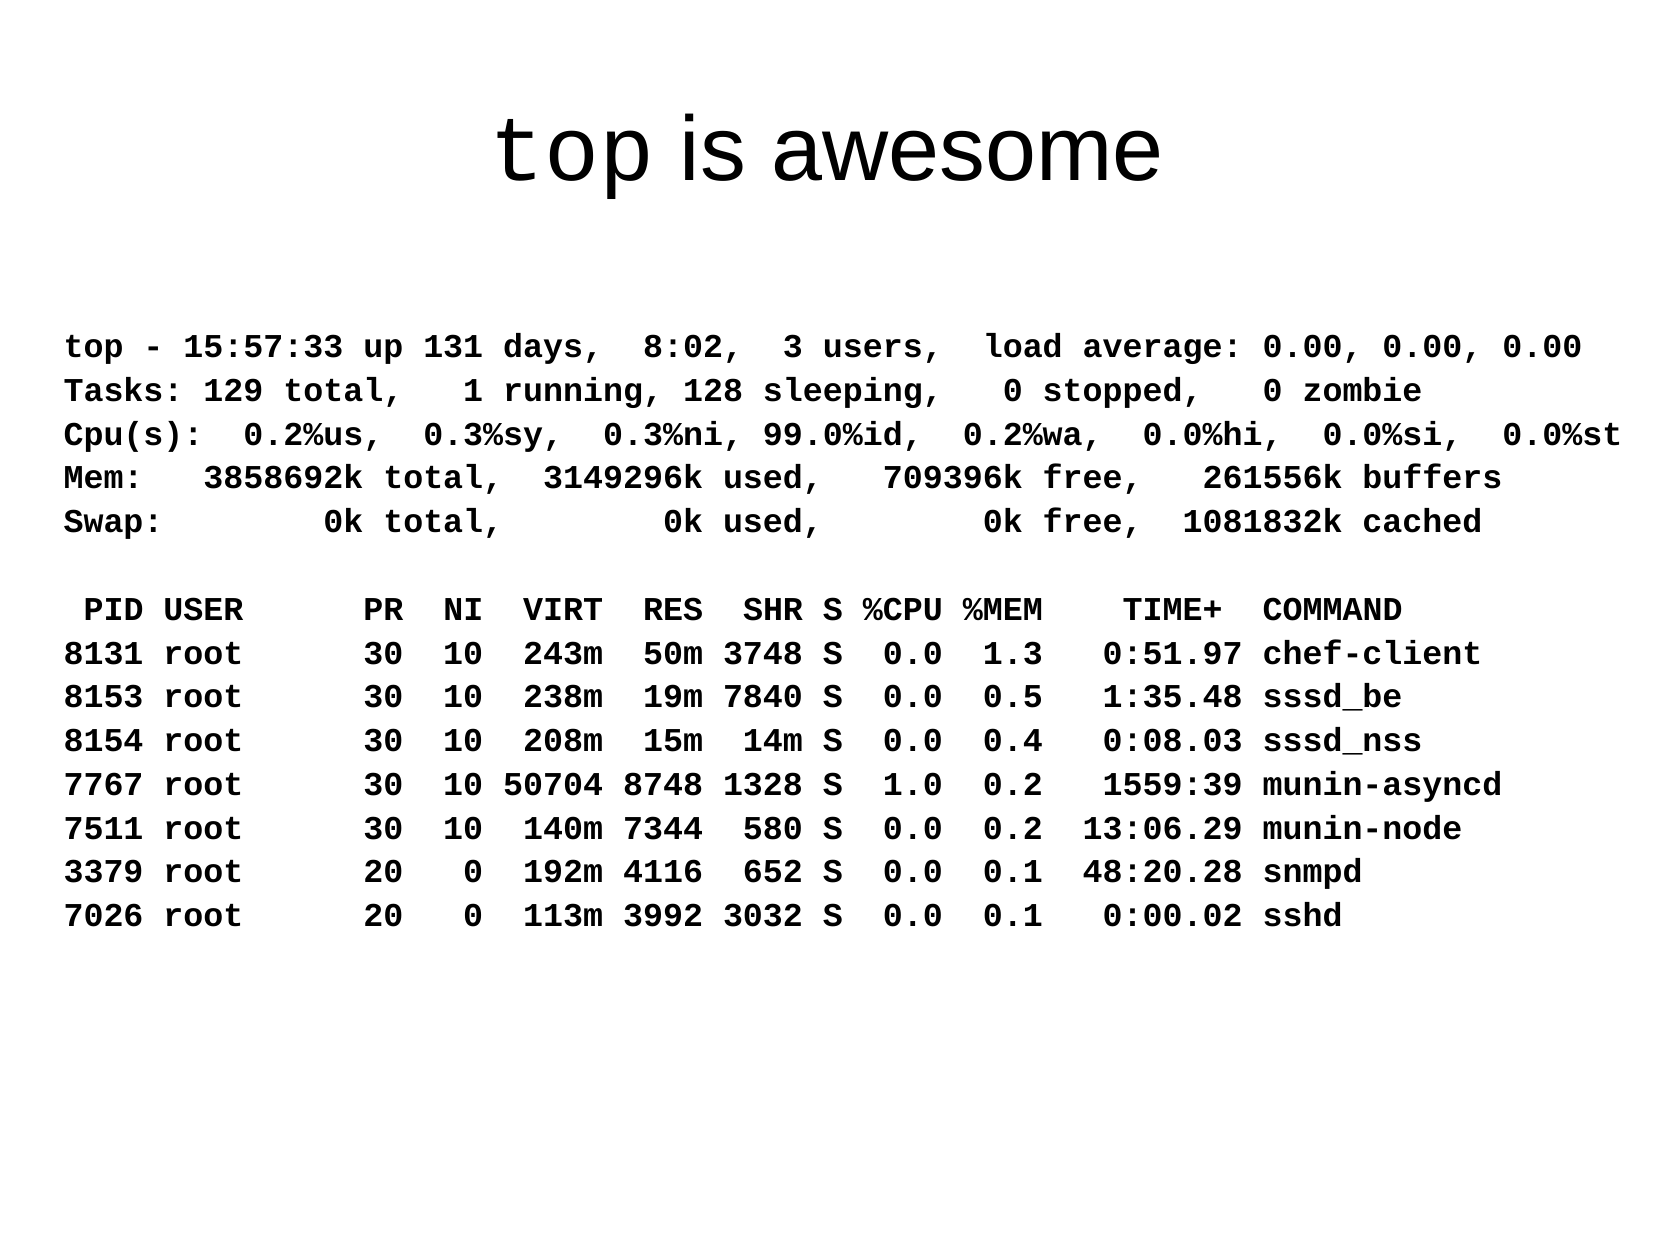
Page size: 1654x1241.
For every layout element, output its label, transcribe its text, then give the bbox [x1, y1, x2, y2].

list top - 15:57:33 up 131 days, 8:02, 3 users, load average: 0.00, 0.00, 0.00 Tasks: 129 total, 1 running, 128 sleeping, 0 stopped, 0 zombie Cpu(s): 0.2%us, 0.3%sy, 0.3%ni, 99.0%id, 0.2%wa, 0.0%hi, 0.0%si, 0.0%st Mem: 3858692k total, 3149296k used, 709396k free, 261556k buffers Swap: 0k total, 0k used, 0k free, 1081832k cached PID USER PR NI VIRT RES SHR S %CPU %MEM TIME+ COMMAND 8131 root 30 10 243m 50m 3748 S 0.0 1.3 0:51.97 chef-client 8153 root 30 10 238m 19m 7840 S 0.0 0.5 1:35.48 sssd_be 8154 root 30 10 208m 15m 14m S 0.0 0.4 0:08.03 sssd_nss 7767 root 30 10 50704 8748 1328 S 1.0 0.2 1559:39 munin-asyncd 7511 root 30 10 140m 7344 580 S 0.0 0.2 13:06.29 munin-node 3379 root 20 0 192m 4116 652 S 0.0 0.1 48:20.28 snmpd 7026 root 20 0 113m 3992 3032 S 0.0 0.1 0:00.02 sshd [63, 330, 1654, 934]
title top is awesome [82, 49, 1571, 257]
